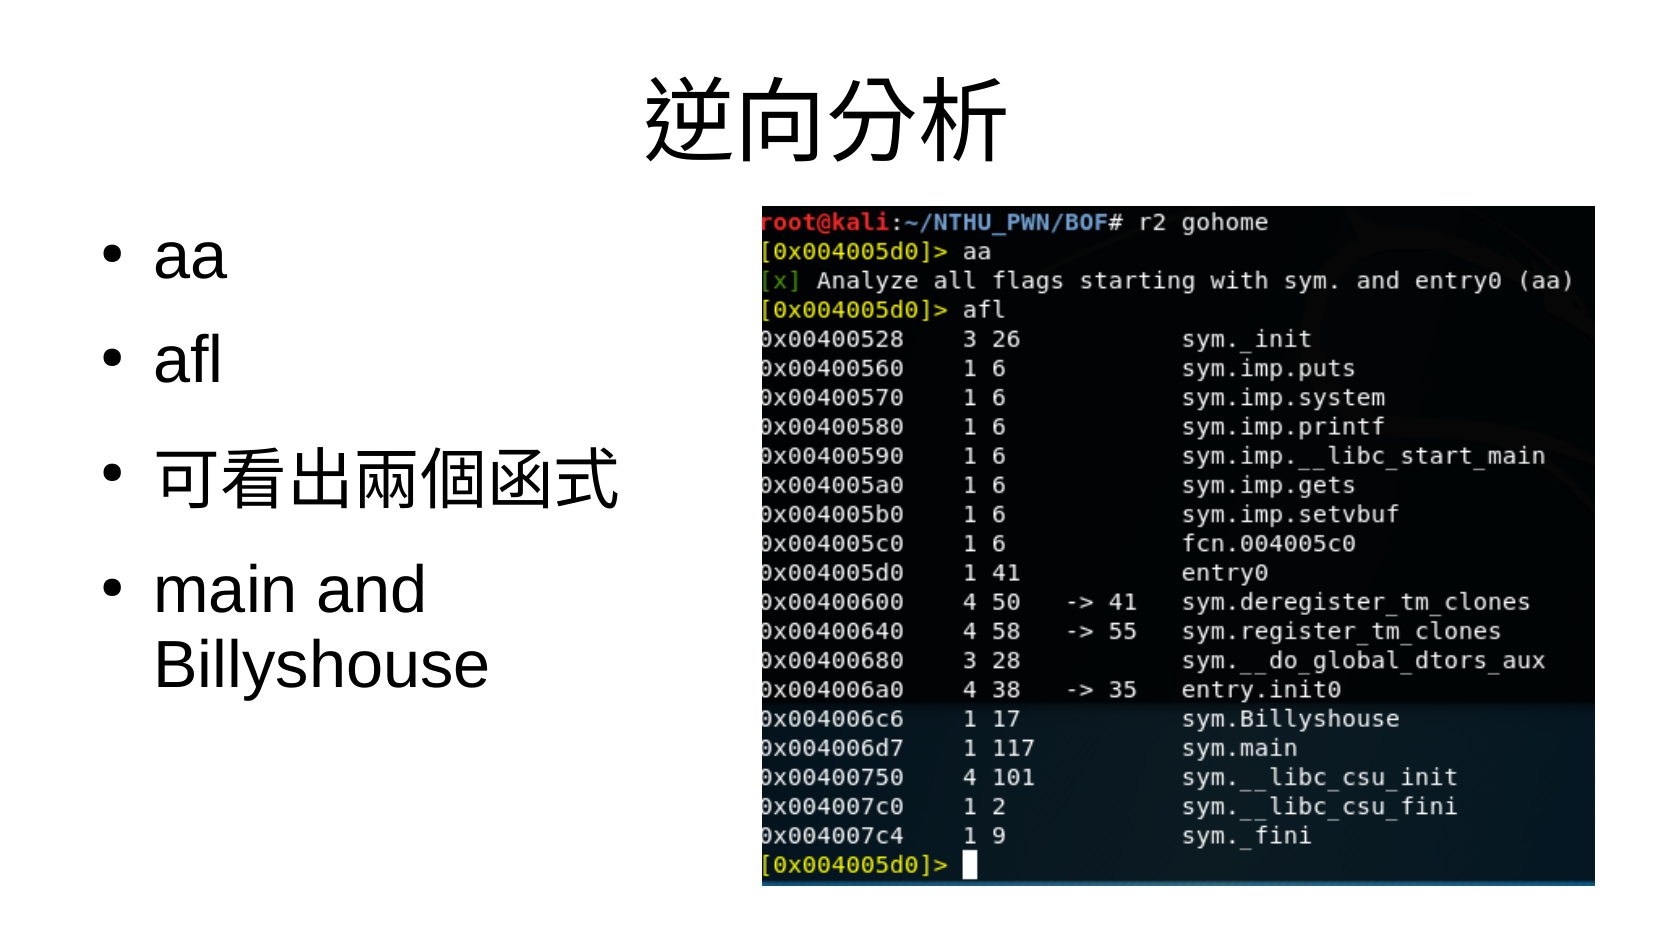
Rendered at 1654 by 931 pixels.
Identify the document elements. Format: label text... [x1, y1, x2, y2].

list aa afl 可看出兩個函式 main and Billyshouse [82, 217, 739, 758]
title 逆向分析 [82, 37, 1571, 193]
picture [762, 206, 1595, 886]
